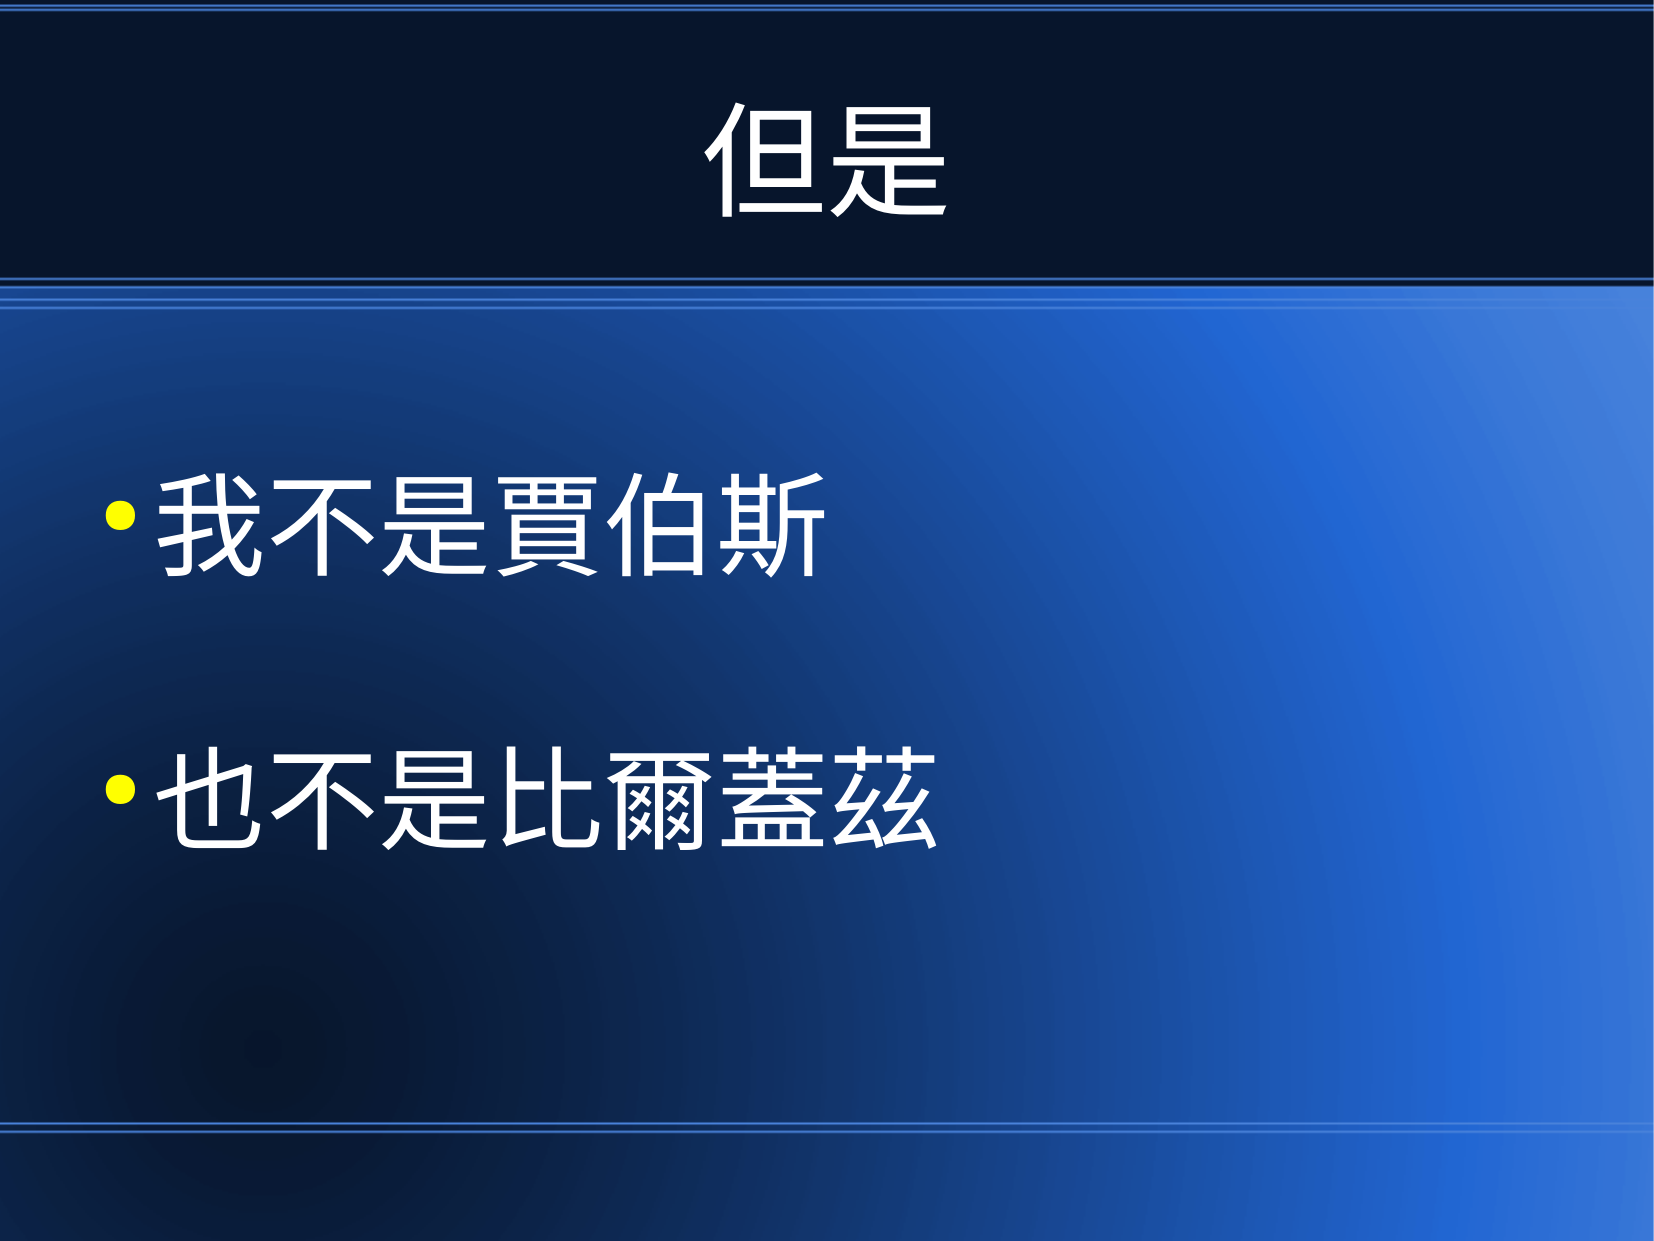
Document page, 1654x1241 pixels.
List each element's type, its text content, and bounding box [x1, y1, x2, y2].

list 我不是賈伯斯 也不是比爾蓋茲 [82, 355, 1571, 1241]
picture [0, 0, 1654, 1241]
title 但是 [82, 49, 1571, 257]
